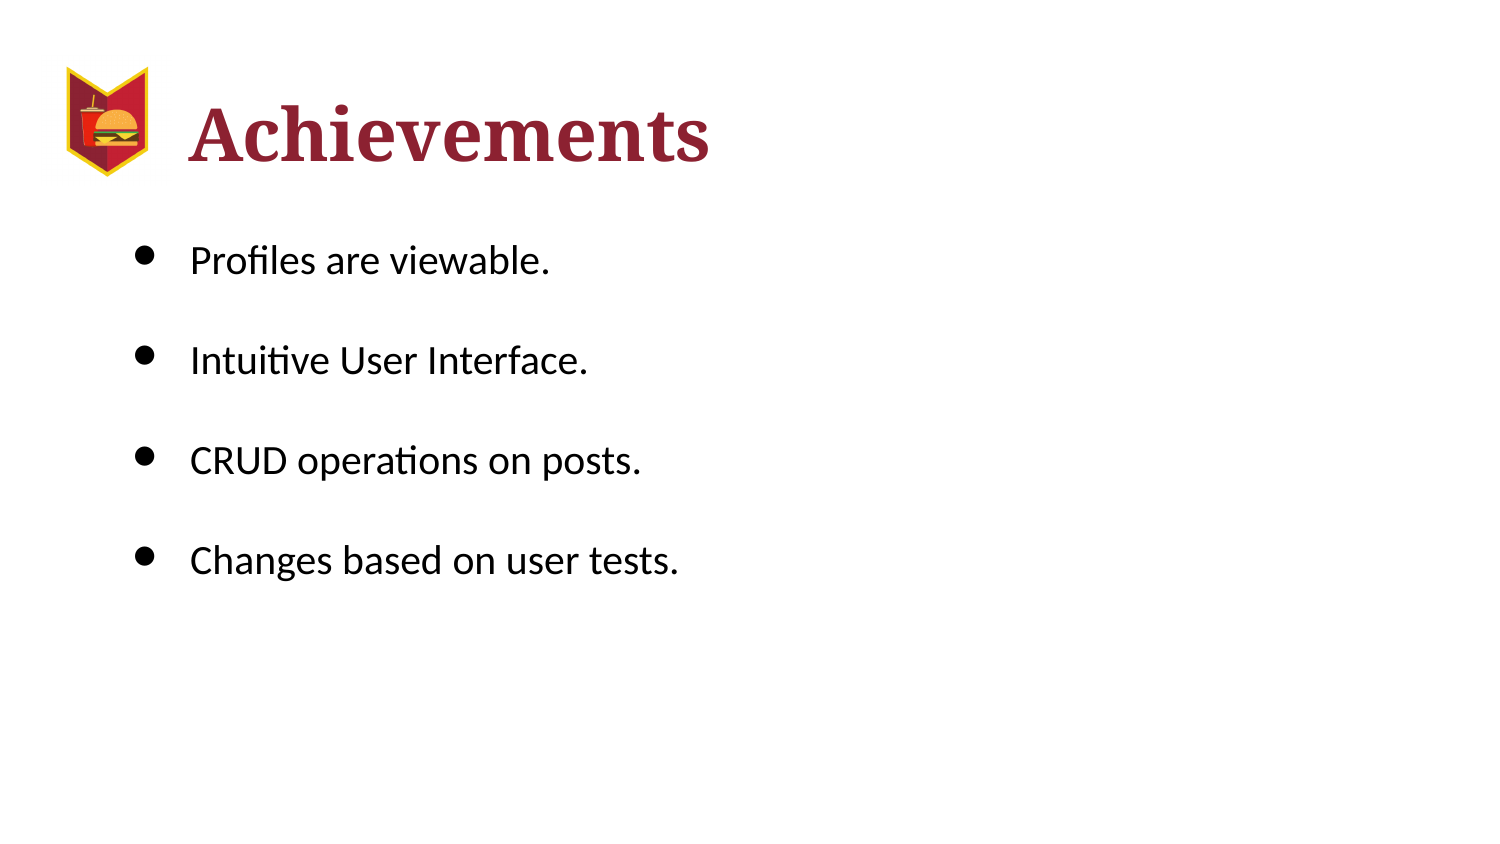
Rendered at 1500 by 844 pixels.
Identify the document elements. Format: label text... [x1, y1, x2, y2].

list Profiles are viewable. Intuitive User Interface. CRUD operations on posts. Changes based on user tests. [100, 217, 1449, 750]
picture [41, 55, 172, 186]
title Achievements [173, 72, 1474, 168]
